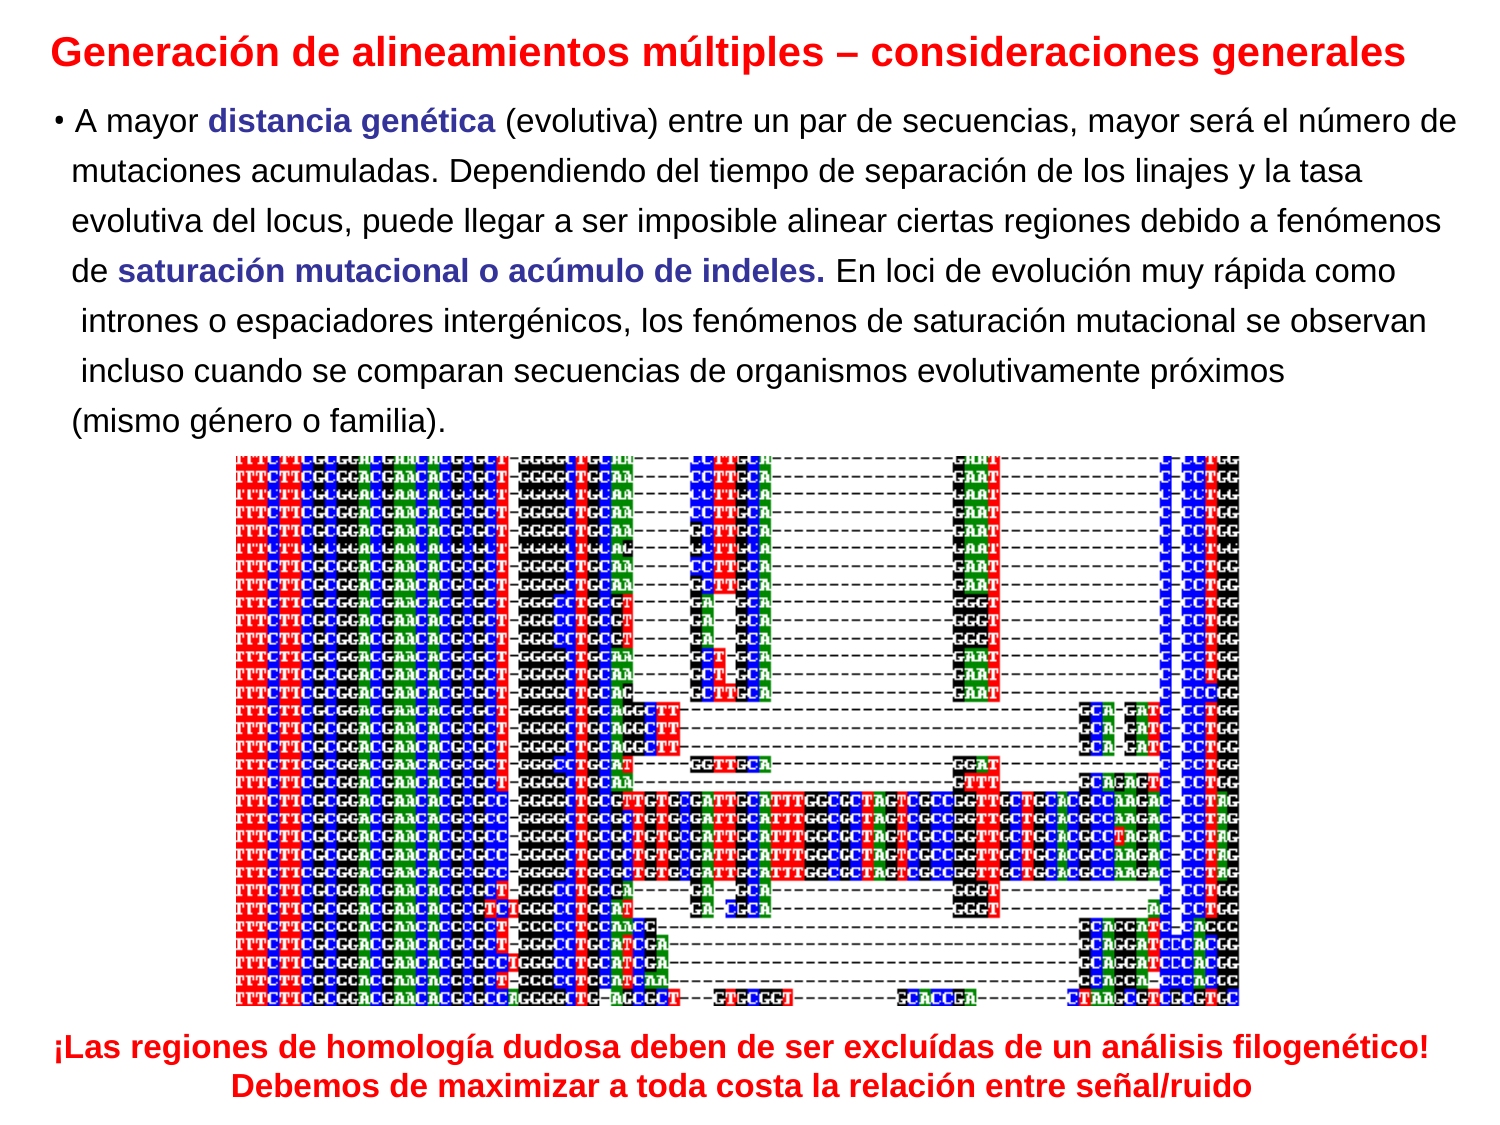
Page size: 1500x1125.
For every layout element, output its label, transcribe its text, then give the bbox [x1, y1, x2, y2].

picture [236, 456, 1241, 1006]
text_box ¡Las regiones de homología dudosa deben de ser excluídas de un análisis filogenético! Debemos de maximizar a toda costa la relación entre señal/ruido [20, 1017, 1465, 1113]
text_box Generación de alineamientos múltiples – consideraciones generales [35, 16, 1444, 83]
text_box A mayor distancia genética (evolutiva) entre un par de secuencias, mayor será el número de mutaciones acumuladas. Dependiendo del tiempo de separación de los linajes y la tasa evolutiva del locus, puede llegar a ser imposible alinear ciertas regiones debido a fenómenos de saturación mutacional o acúmulo de indeles. En loci de evolución muy rápida como intrones o espaciadores intergénicos, los fenómenos de saturación mutacional se observan incluso cuando se comparan secuencias de organismos evolutivamente próximos (mismo género o familia). [38, 82, 1474, 447]
